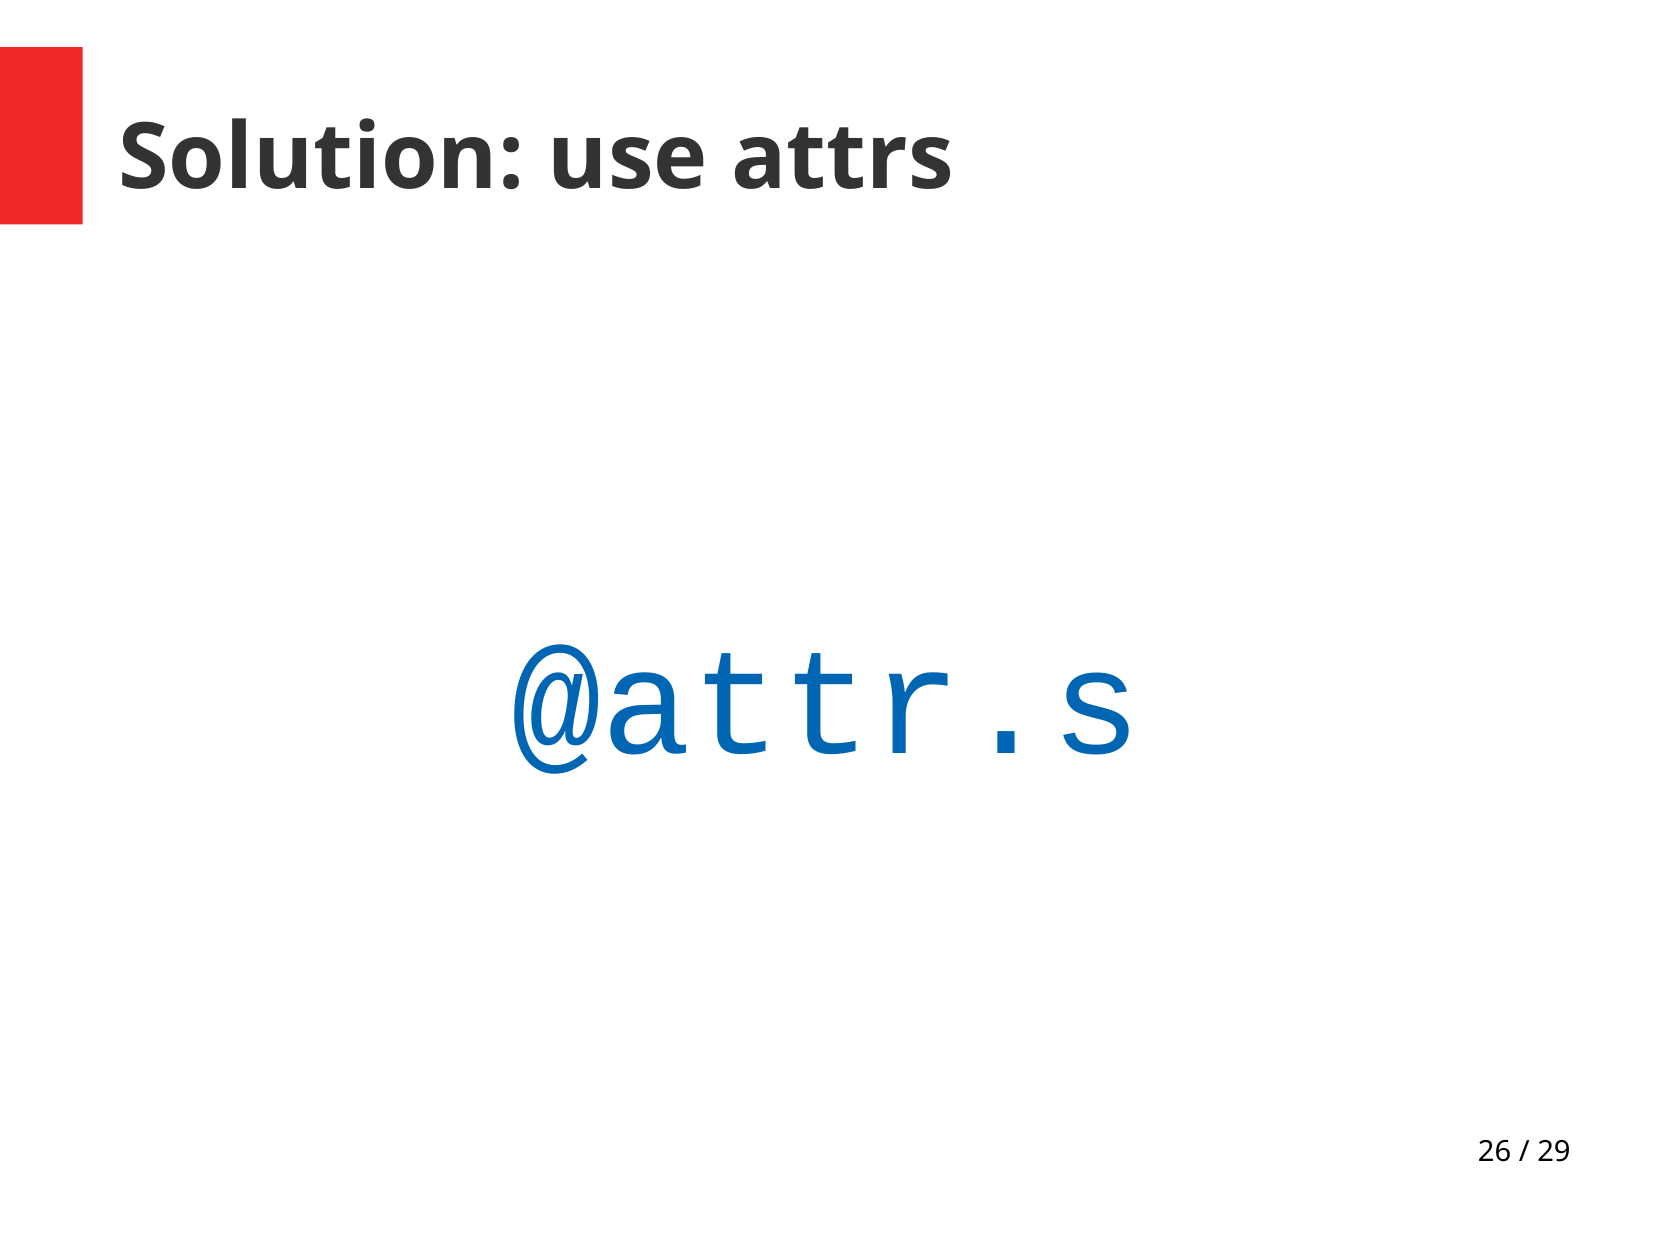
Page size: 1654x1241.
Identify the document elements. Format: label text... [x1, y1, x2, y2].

list @attr.s [118, 354, 1536, 1074]
title Solution: use attrs [118, 49, 1571, 257]
